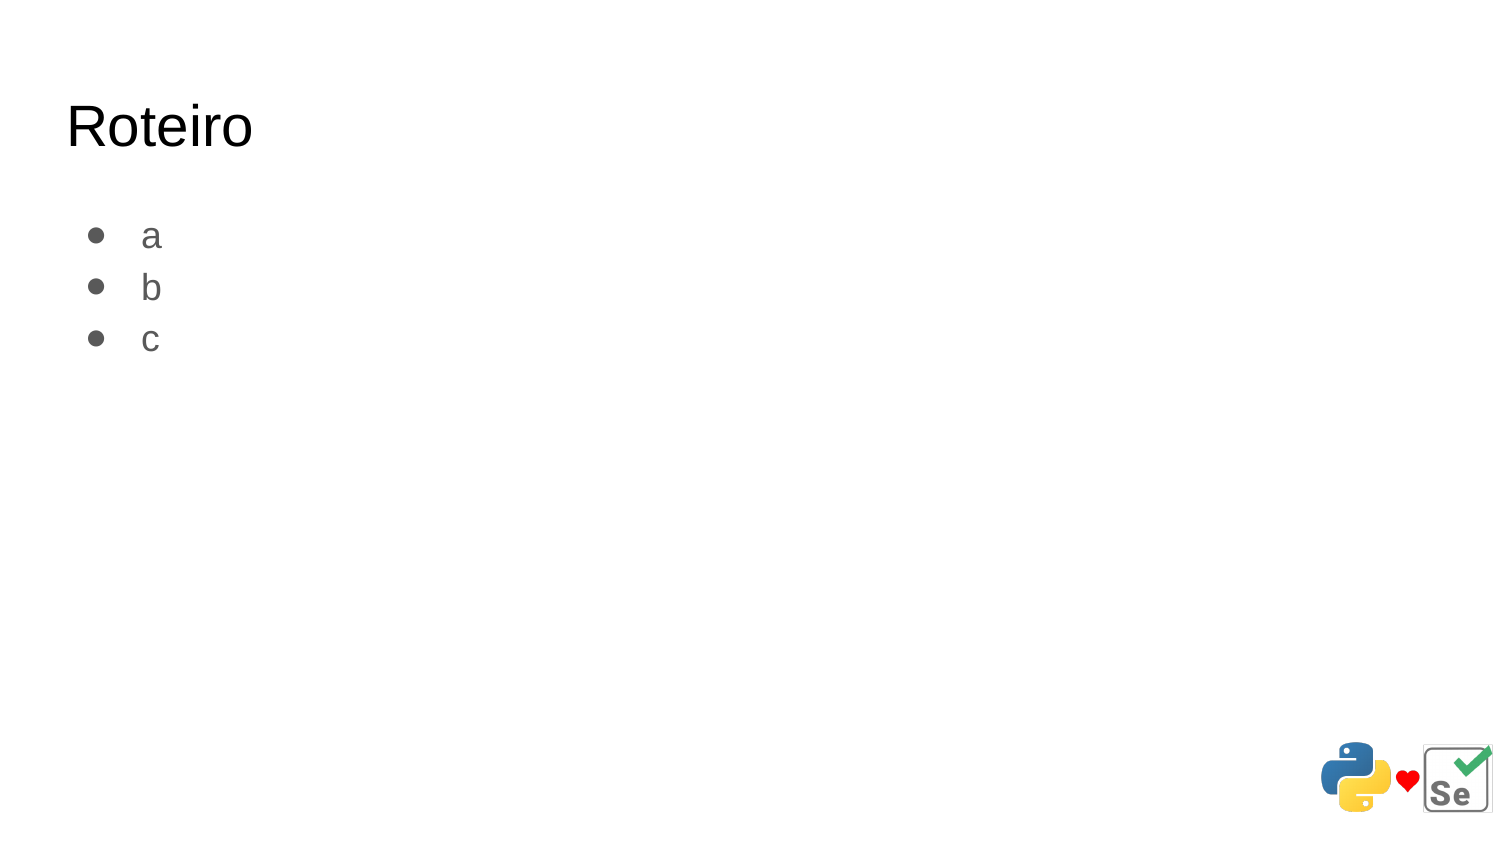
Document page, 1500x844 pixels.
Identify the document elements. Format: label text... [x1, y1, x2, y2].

list a b c [51, 189, 1449, 750]
title Roteiro [51, 72, 1449, 167]
picture [1321, 722, 1493, 830]
